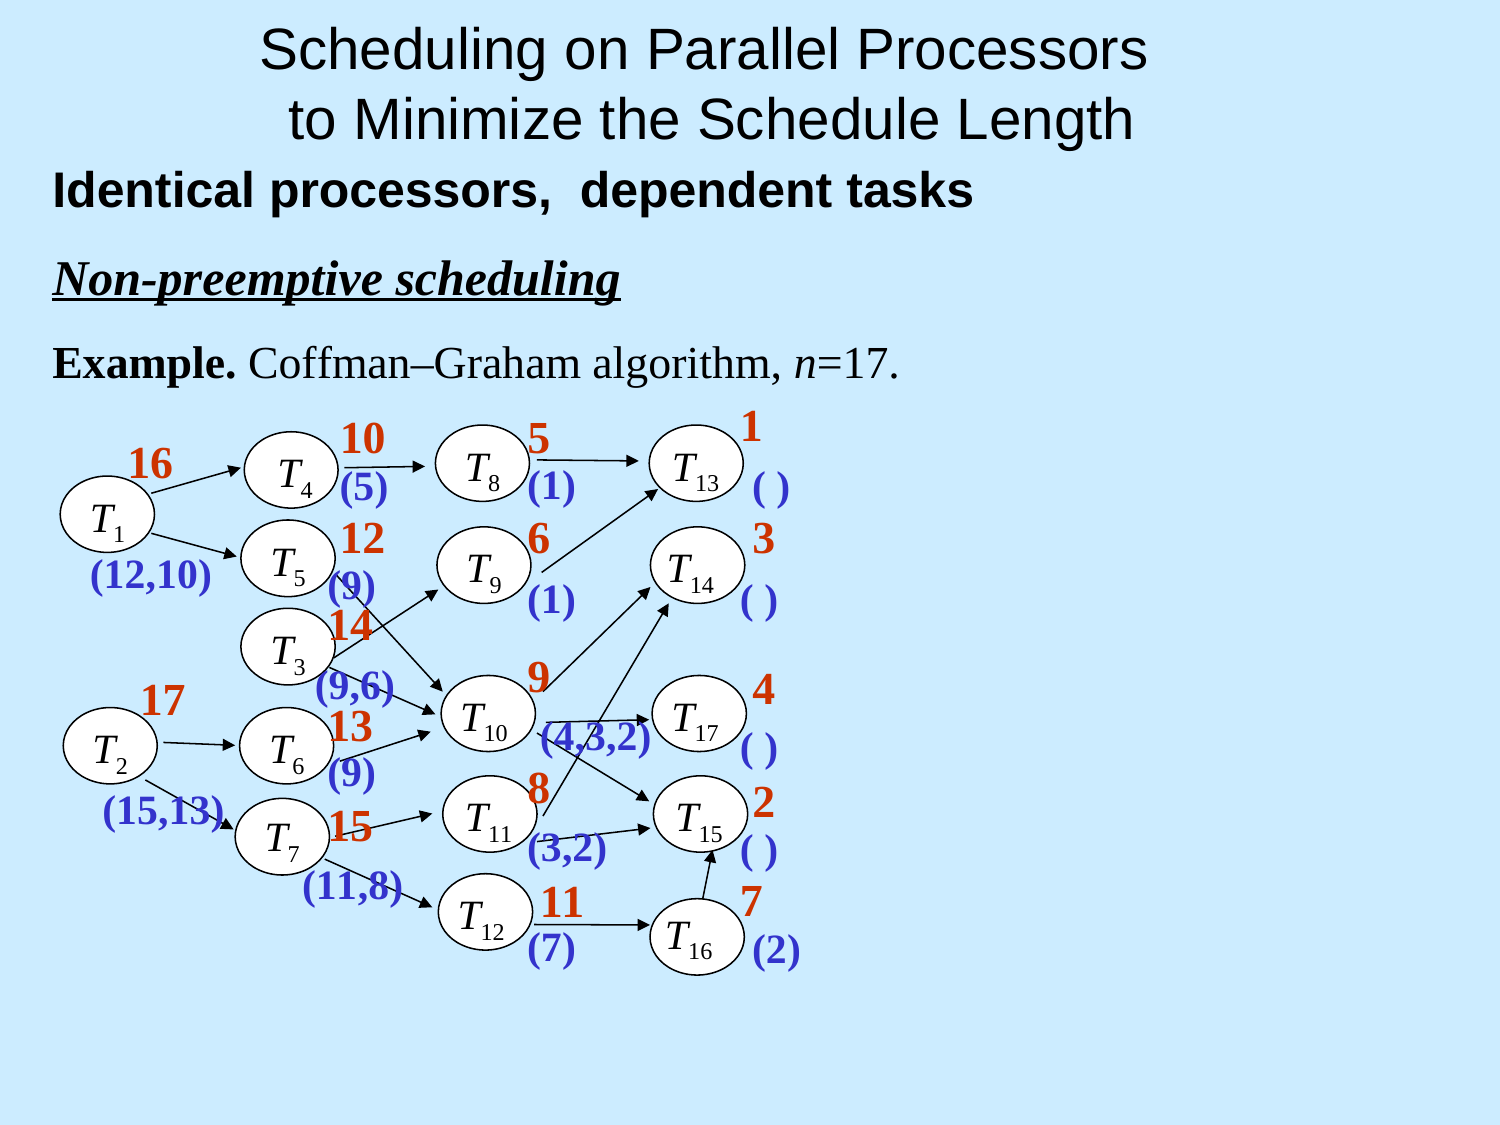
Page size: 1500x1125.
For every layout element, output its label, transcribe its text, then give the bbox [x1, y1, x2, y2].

text_box [259, 677, 299, 685]
text_box T9 [451, 533, 538, 595]
text_box (9) [348, 574, 354, 586]
text_box ( ) [724, 563, 838, 626]
text_box [456, 942, 512, 951]
text_box T13 [657, 431, 738, 493]
text_box Example. Coffman–Graham algorithm, n=17. [37, 324, 1500, 396]
text_box [260, 707, 312, 714]
text_box (11,8) [287, 849, 426, 912]
text_box T3 [255, 615, 338, 677]
text_box T4 [262, 438, 324, 500]
text_box [459, 873, 512, 880]
text_box T17 [656, 682, 737, 744]
text_box [666, 493, 726, 502]
text_box 1 [725, 387, 801, 449]
text_box T5 [255, 526, 324, 588]
text_box T2 [77, 714, 151, 775]
text_box [436, 537, 451, 593]
text_box [240, 530, 255, 586]
text_box [244, 440, 321, 509]
text_box [437, 435, 450, 491]
text_box [671, 425, 722, 431]
text_box 8 [512, 750, 588, 812]
text_box (7) [512, 912, 625, 974]
text_box [441, 698, 445, 729]
text_box 4 [737, 651, 813, 713]
text_box T14 [651, 533, 751, 595]
text_box (9) [312, 549, 426, 587]
text_box [457, 425, 508, 431]
text_box Non-preemptive scheduling [37, 237, 1500, 313]
text_box 14 [312, 587, 426, 649]
text_box (4,3,2) [525, 701, 688, 763]
text_box (5) [324, 451, 438, 500]
text_box ( ) [724, 712, 838, 774]
text_box (12,10) [75, 538, 238, 601]
text_box T1 [75, 482, 151, 538]
text_box [672, 675, 726, 682]
text_box 7 [725, 862, 801, 924]
text_box [653, 794, 660, 834]
text_box Identical processors, dependent tasks [37, 149, 1500, 226]
text_box (1) [512, 563, 625, 626]
text_box T6 [254, 714, 312, 775]
text_box [442, 793, 450, 835]
text_box 12 [324, 500, 438, 562]
text_box T10 [445, 682, 525, 744]
text_box [671, 844, 724, 853]
text_box T11 [450, 782, 512, 844]
text_box [688, 744, 724, 752]
text_box ( ) [724, 813, 838, 876]
text_box (9) [312, 749, 426, 787]
text_box 15 [312, 787, 426, 849]
text_box [60, 486, 75, 542]
text_box [151, 726, 158, 765]
text_box [239, 718, 254, 774]
text_box [276, 798, 303, 802]
text_box 17 [124, 662, 238, 724]
text_box [258, 588, 312, 597]
text_box [668, 595, 724, 604]
text_box [454, 595, 512, 604]
text_box (1) [512, 450, 625, 512]
text_box [240, 619, 255, 674]
text_box [672, 526, 724, 533]
text_box (15,13) [87, 774, 276, 837]
text_box [276, 775, 312, 784]
text_box [265, 431, 317, 438]
text_box (2) [737, 913, 850, 976]
text_box [82, 476, 112, 482]
text_box [649, 442, 657, 485]
text_box [460, 744, 517, 752]
text_box [660, 961, 734, 976]
text_box ( ) [737, 451, 850, 513]
text_box (9,6) [299, 650, 413, 712]
text_box (3,2) [512, 812, 625, 874]
text_box 9 [512, 638, 588, 701]
text_box T7 [249, 802, 312, 864]
text_box [63, 718, 77, 773]
text_box 2 [737, 763, 813, 826]
text_box 3 [737, 500, 813, 562]
text_box T15 [660, 782, 737, 844]
text_box [438, 897, 442, 927]
title Scheduling on Parallel Processors to Minimize the Schedule Length [0, 0, 1463, 175]
text_box [453, 493, 512, 502]
text_box [464, 775, 512, 782]
text_box 16 [112, 425, 226, 487]
text_box [458, 526, 510, 533]
text_box [461, 675, 512, 682]
text_box [460, 844, 512, 853]
text_box T16 [650, 899, 737, 961]
text_box 13 [312, 687, 426, 749]
text_box 10 [324, 399, 426, 462]
text_box [84, 707, 124, 714]
text_box 6 [512, 500, 588, 562]
text_box 5 [512, 399, 588, 462]
text_box [151, 499, 155, 529]
text_box [235, 837, 287, 876]
text_box [262, 519, 314, 526]
text_box [674, 775, 727, 782]
text_box [261, 608, 312, 615]
text_box 11 [524, 863, 638, 926]
text_box T12 [442, 880, 524, 942]
text_box T8 [450, 431, 512, 493]
